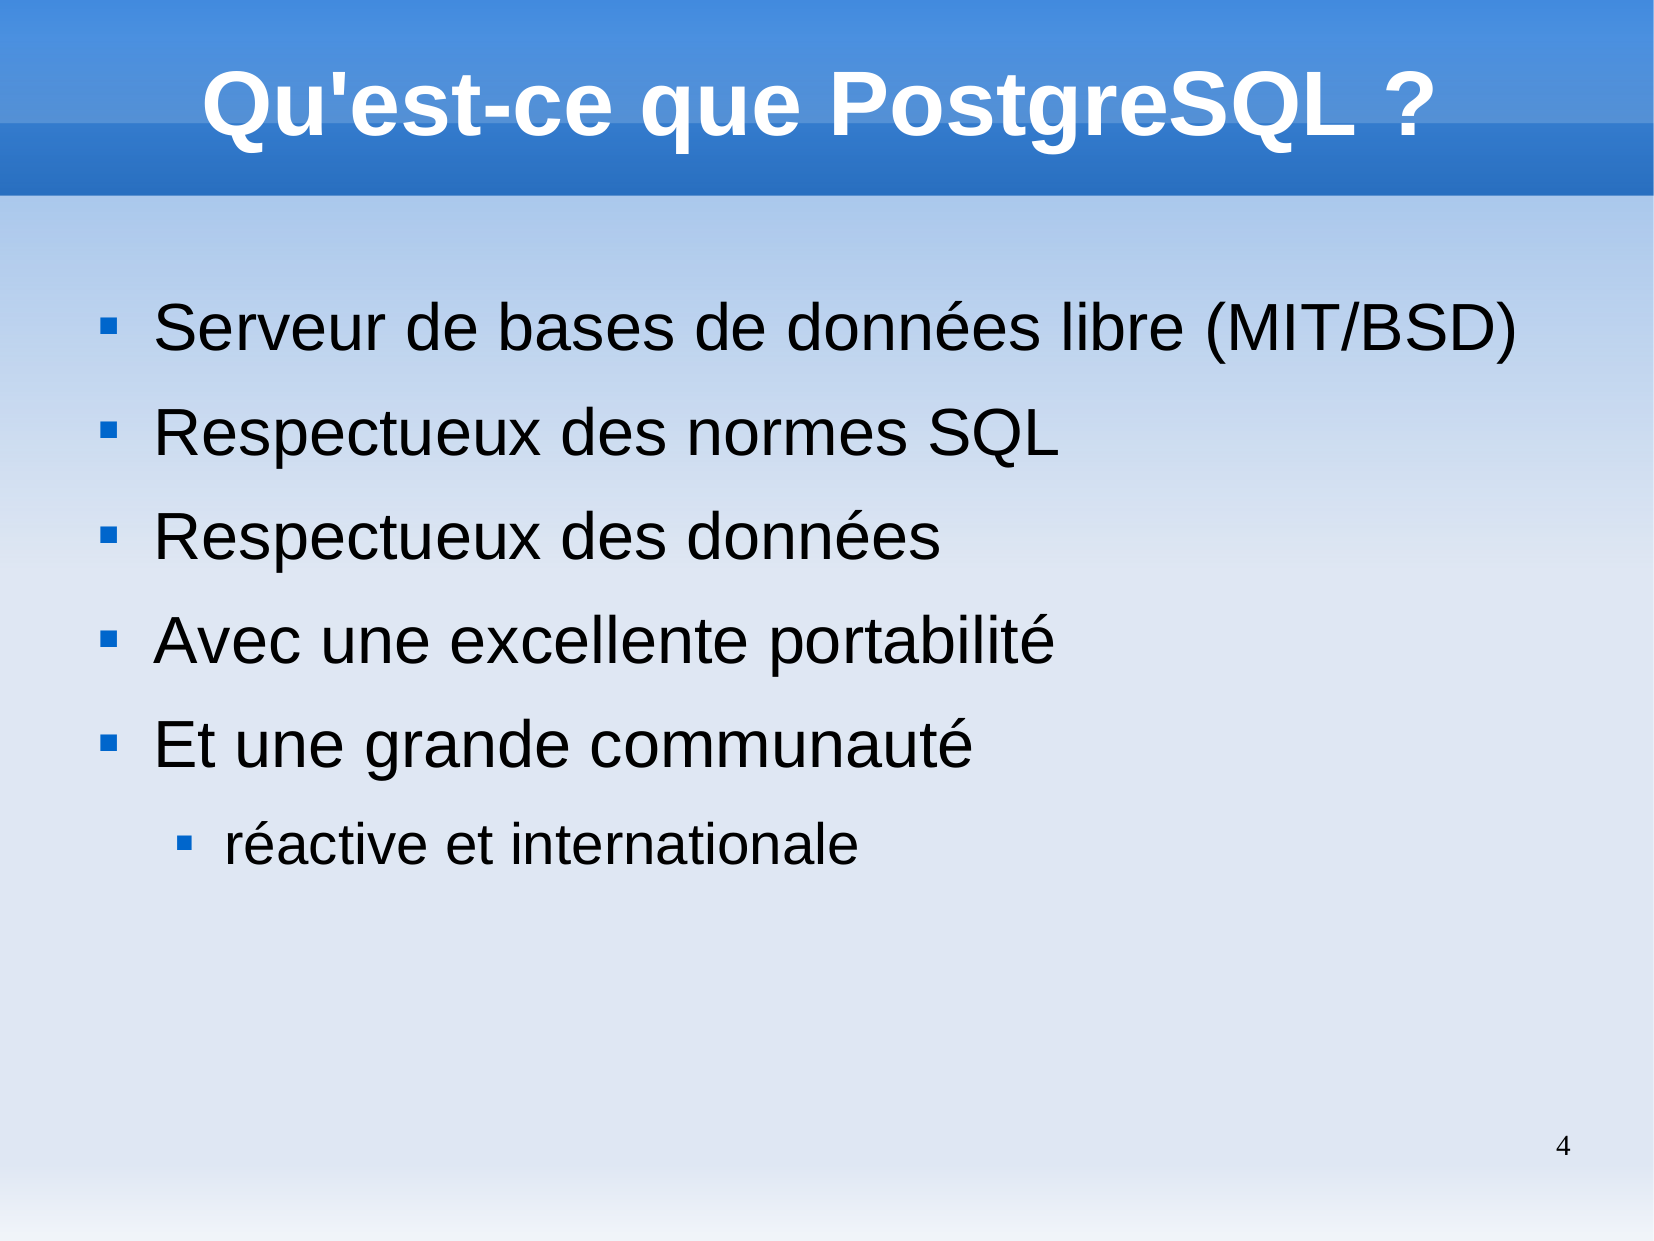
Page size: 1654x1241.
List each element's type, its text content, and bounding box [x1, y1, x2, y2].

title Qu'est-ce que PostgreSQL ? [76, 7, 1565, 200]
picture [0, 0, 1654, 1241]
list Serveur de bases de données libre (MIT/BSD) Respectueux des normes SQL Respectueux des données Avec une excellente portabilité Et une grande communauté réactive et internationale [82, 290, 1571, 1094]
